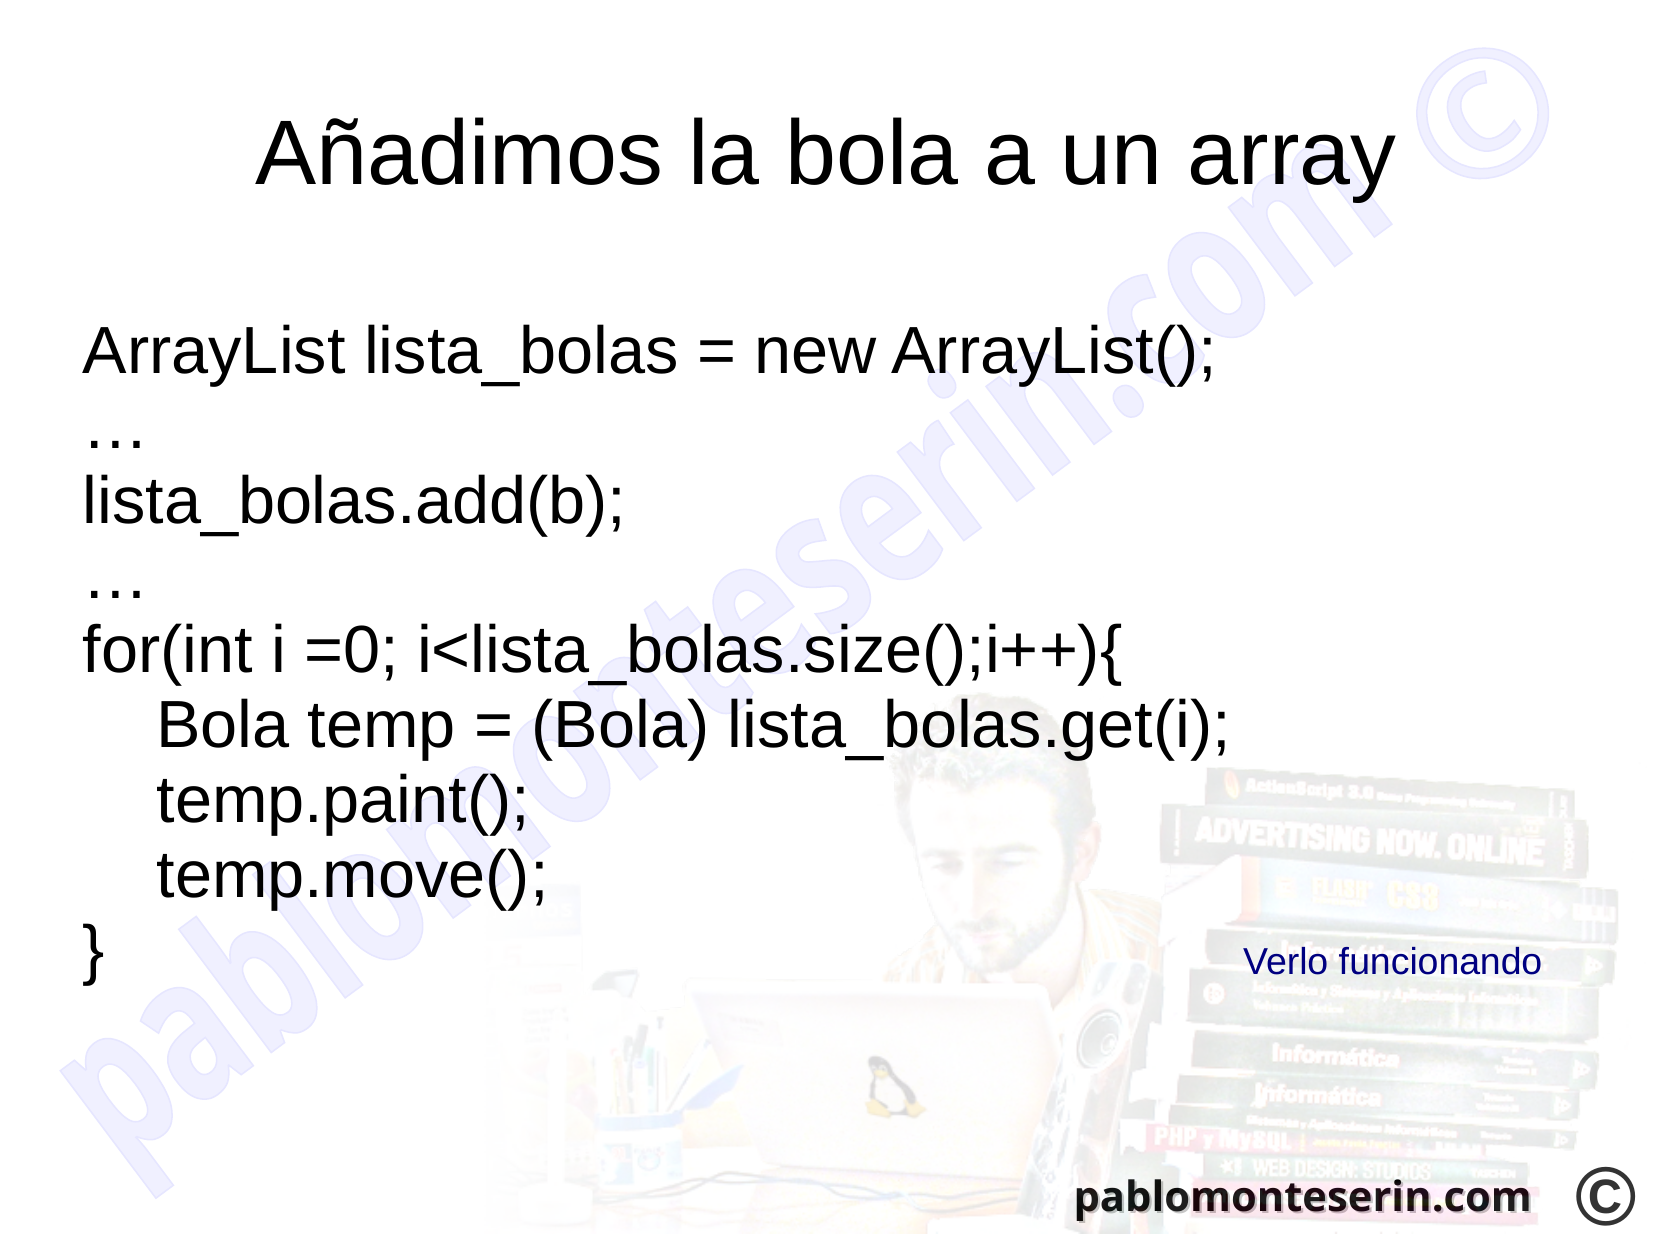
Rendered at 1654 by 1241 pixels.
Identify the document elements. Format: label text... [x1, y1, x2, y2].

subtitle ArrayList lista_bolas = new ArrayList(); … lista_bolas.add(b); … for(int i =0; i<lista_bolas.size();i++){ Bola temp = (Bola) lista_bolas.get(i); temp.paint(); temp.move(); } [82, 290, 1571, 1010]
text_box Verlo funcionando [1228, 933, 1557, 990]
picture [468, 674, 1654, 1234]
title Añadimos la bola a un array [82, 49, 1571, 257]
